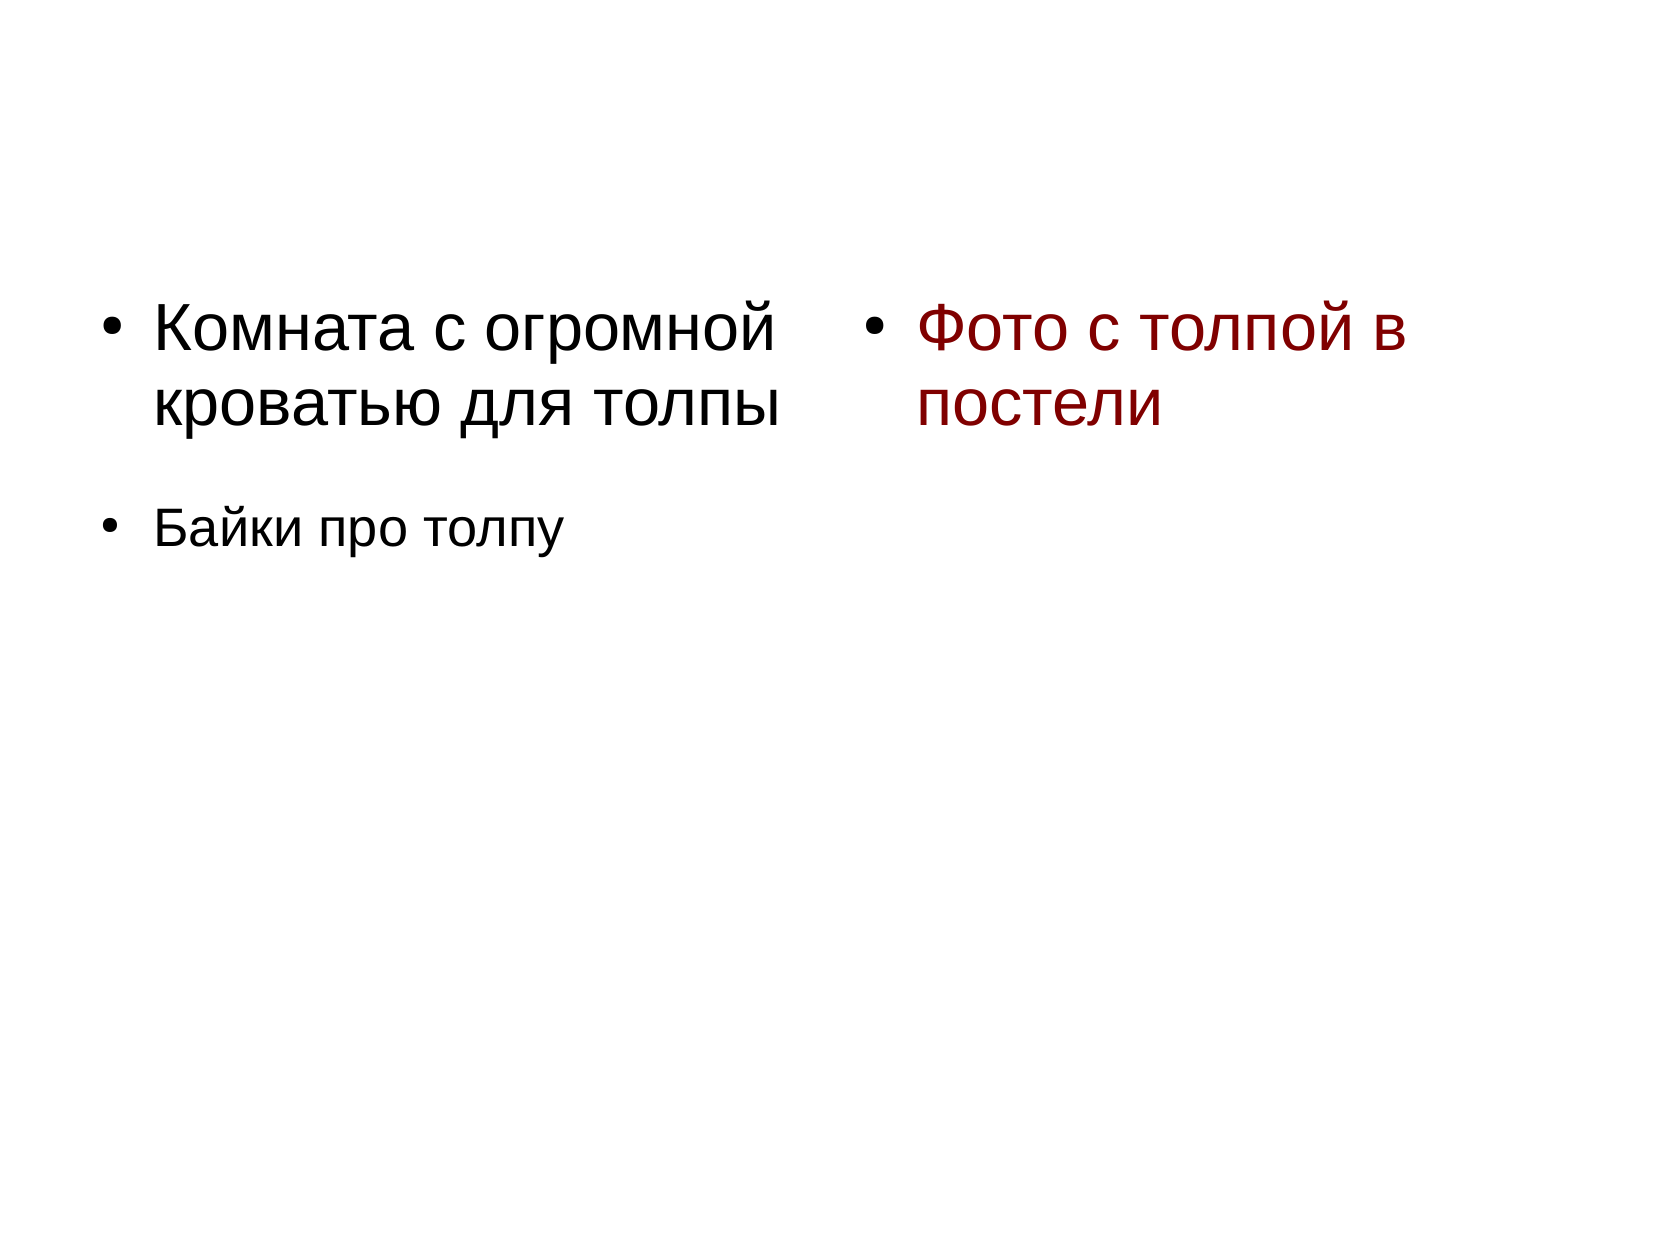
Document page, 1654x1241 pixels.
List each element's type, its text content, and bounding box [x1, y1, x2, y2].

list Комната с огромной кроватью для толпы [82, 290, 809, 497]
list Байки про толпу [82, 497, 809, 841]
list Фото с толпой в постели [845, 290, 1572, 1010]
